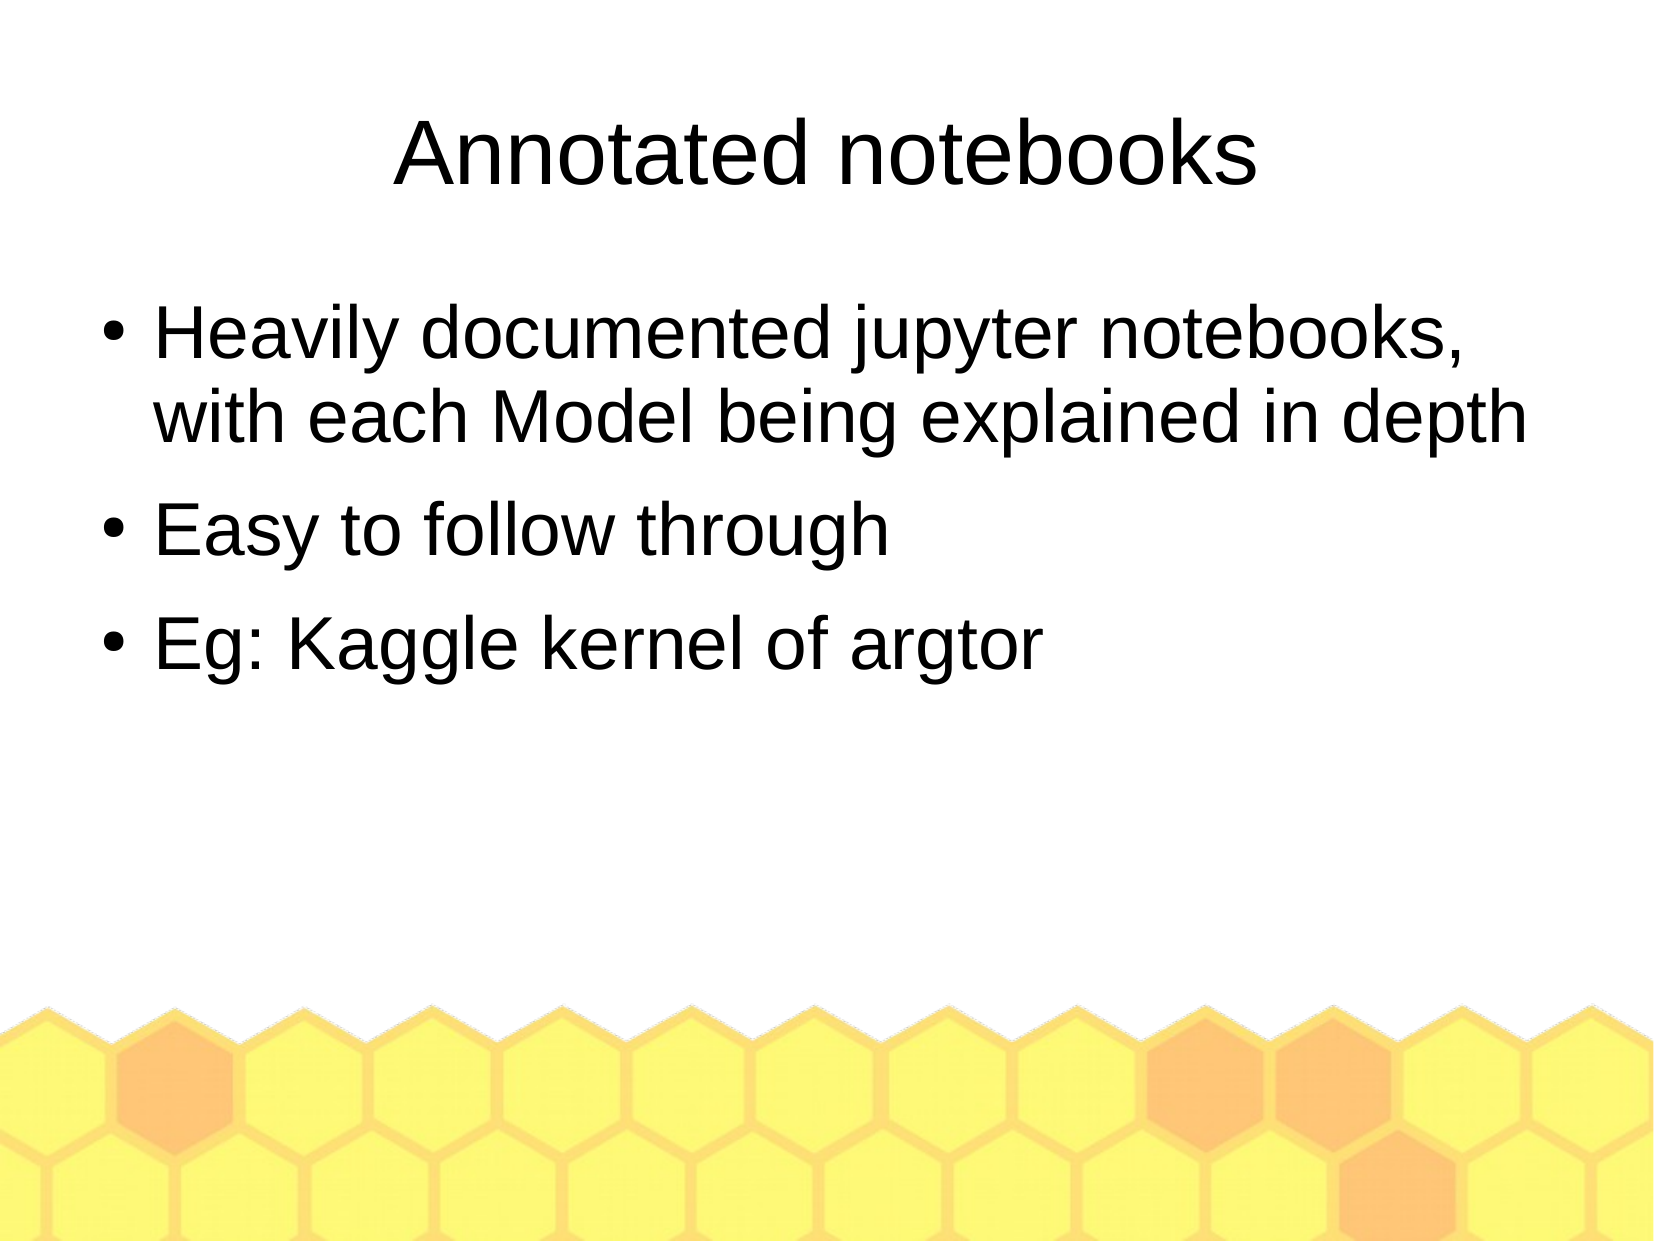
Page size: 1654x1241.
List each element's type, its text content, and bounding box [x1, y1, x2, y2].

picture [0, 1001, 1654, 1241]
title Annotated notebooks [82, 49, 1571, 257]
list Heavily documented jupyter notebooks, with each Model being explained in depth Easy to follow through Eg: Kaggle kernel of argtor [82, 290, 1571, 1010]
